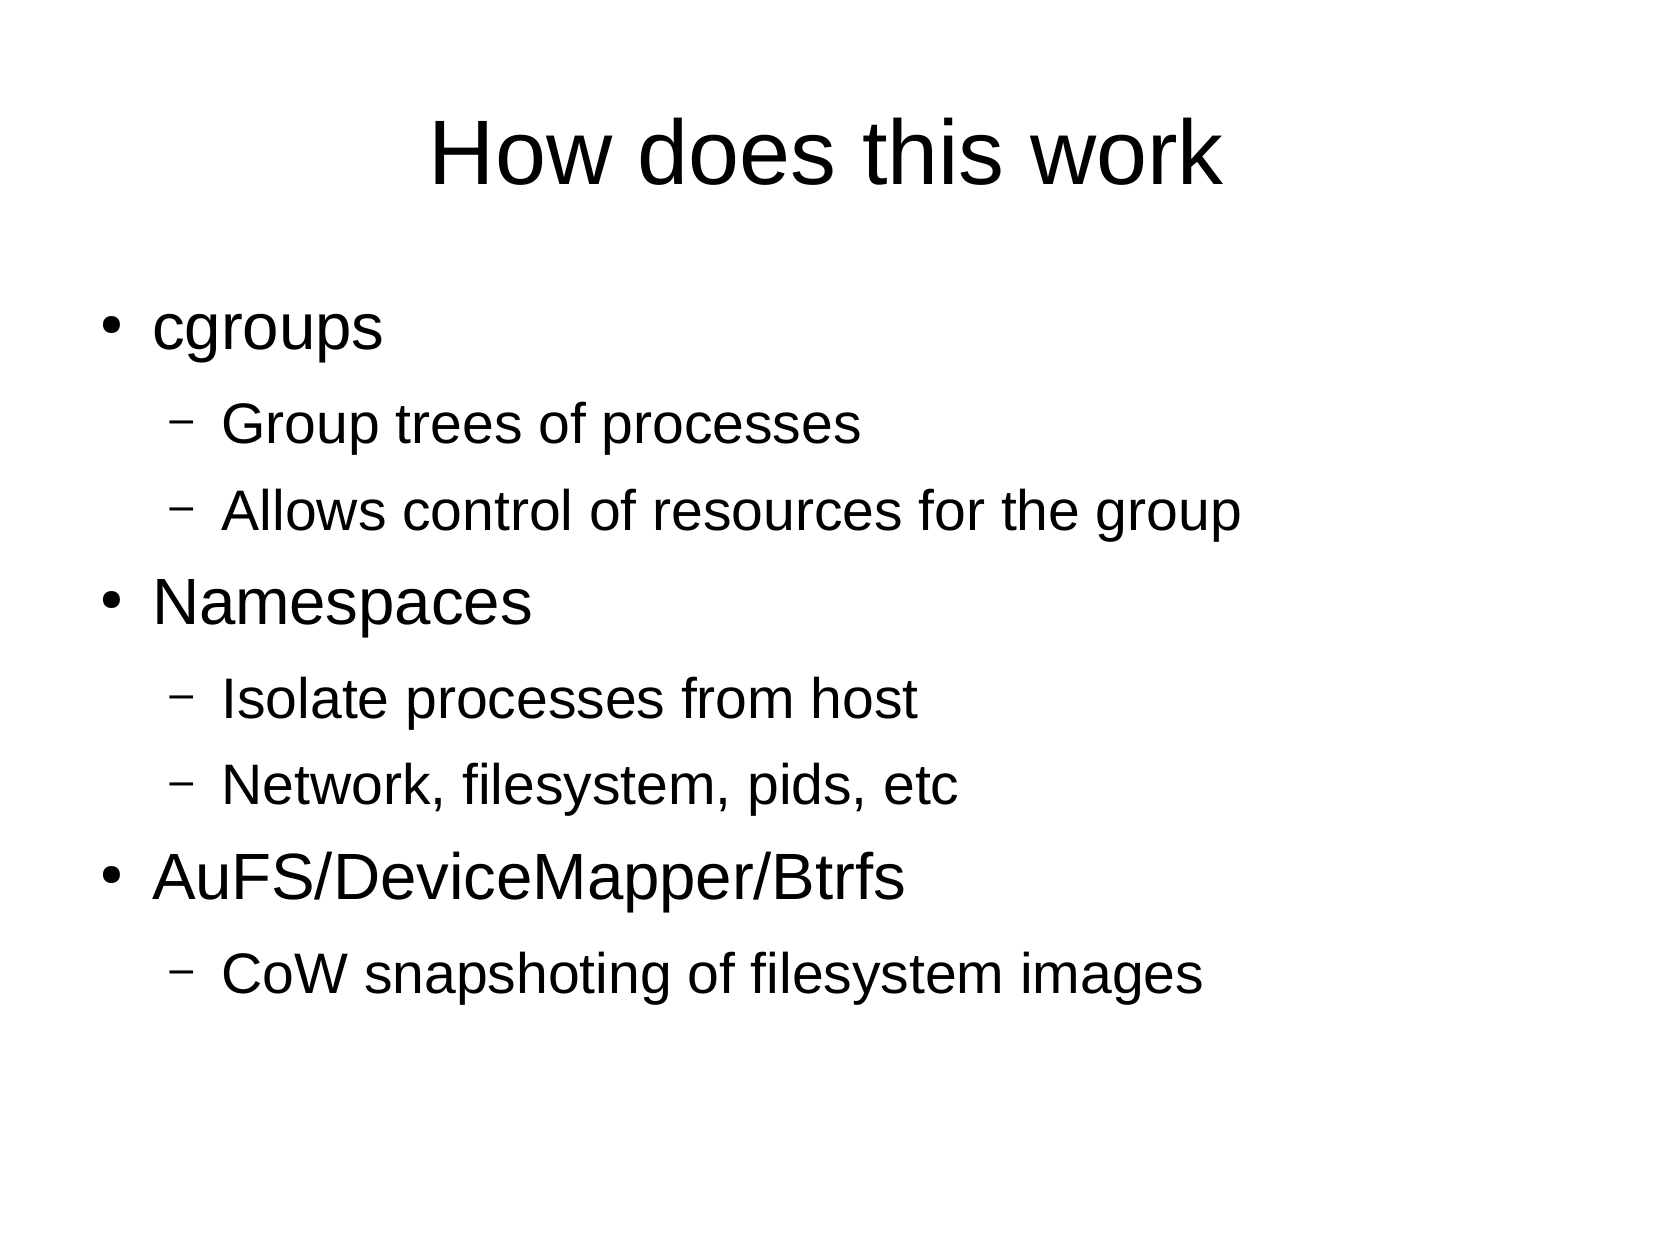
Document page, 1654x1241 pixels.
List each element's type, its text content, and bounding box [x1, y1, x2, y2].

list cgroups Group trees of processes Allows control of resources for the group Namespaces Isolate processes from host Network, filesystem, pids, etc AuFS/DeviceMapper/Btrfs CoW snapshoting of filesystem images [82, 290, 1571, 1010]
title How does this work [82, 49, 1571, 257]
